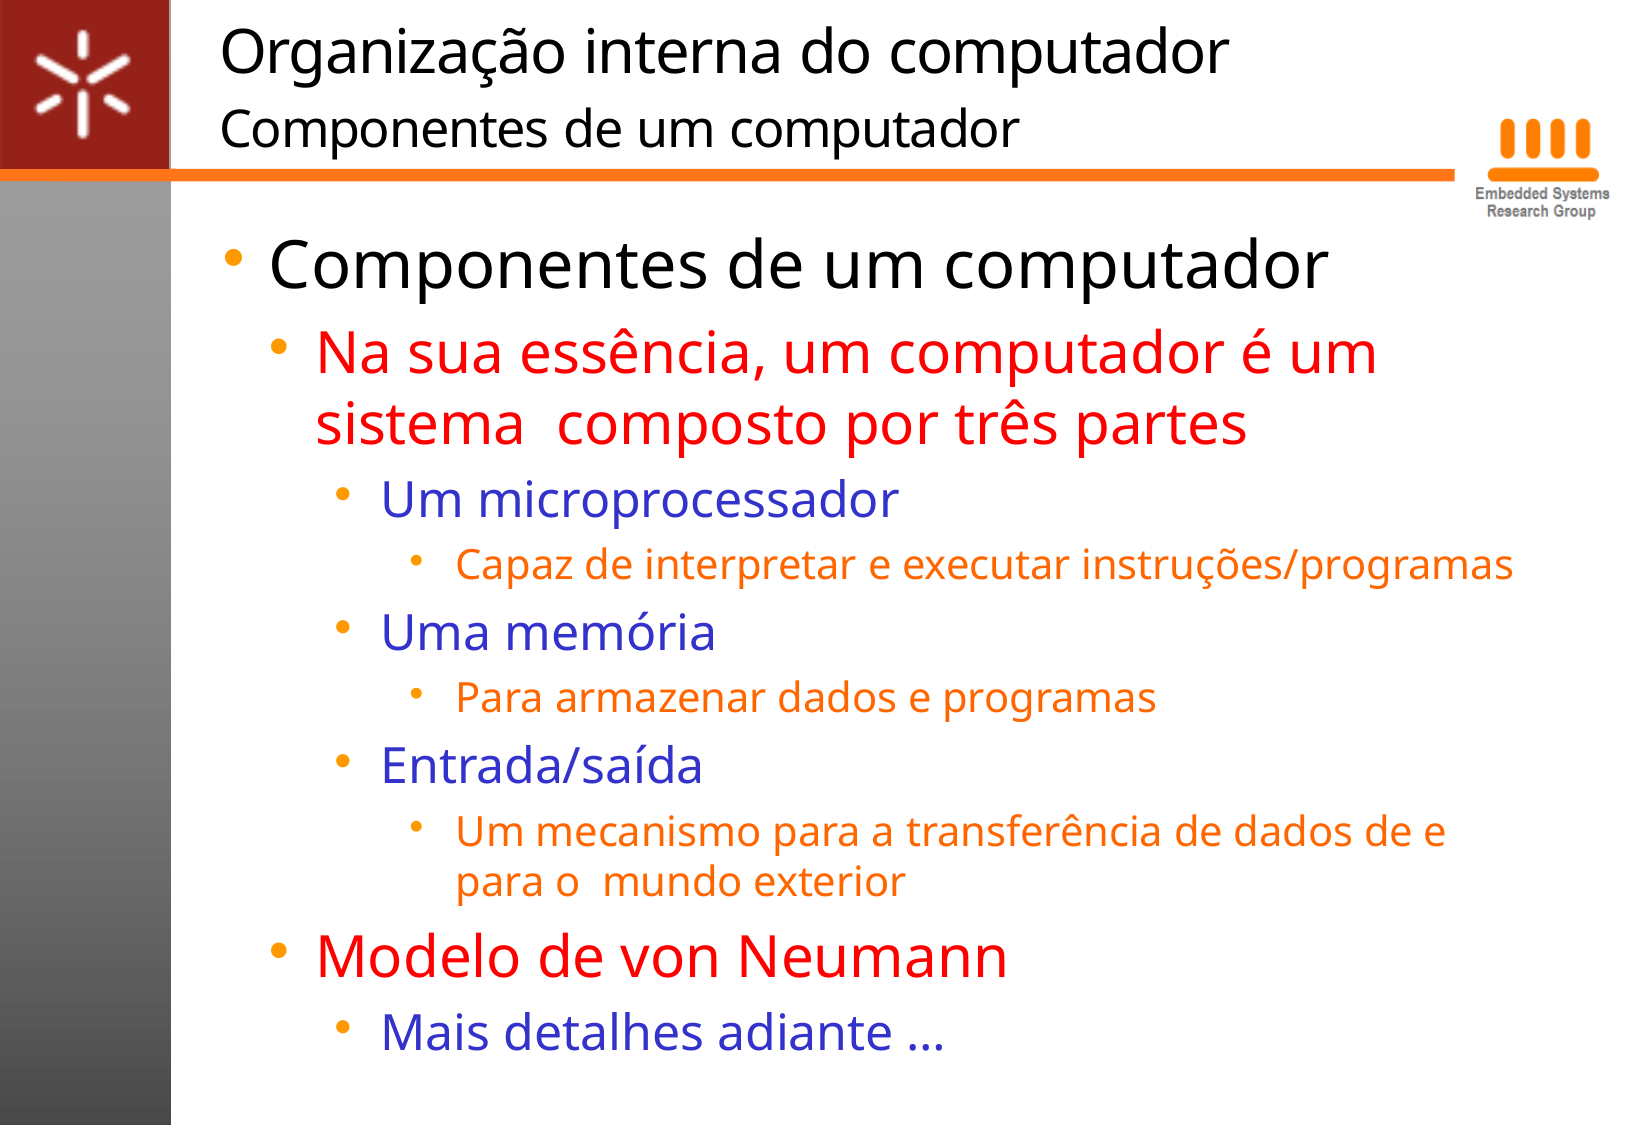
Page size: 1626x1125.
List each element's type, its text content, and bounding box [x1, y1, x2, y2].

title Organização interna do computador Componentes de um computador [217, 11, 1430, 230]
picture [1475, 118, 1610, 220]
picture [0, 0, 171, 169]
picture [0, 182, 171, 1125]
text_box Componentes de um computador Na sua essência, um computador é um sistema composto por três partes Um microprocessador Capaz de interpretar e executar instruções/programas Uma memória Para armazenar dados e programas Entrada/saída Um mecanismo para a transferência de dados de e para o mundo exterior Modelo de von Neumann Mais detalhes adiante … [220, 204, 1536, 1061]
